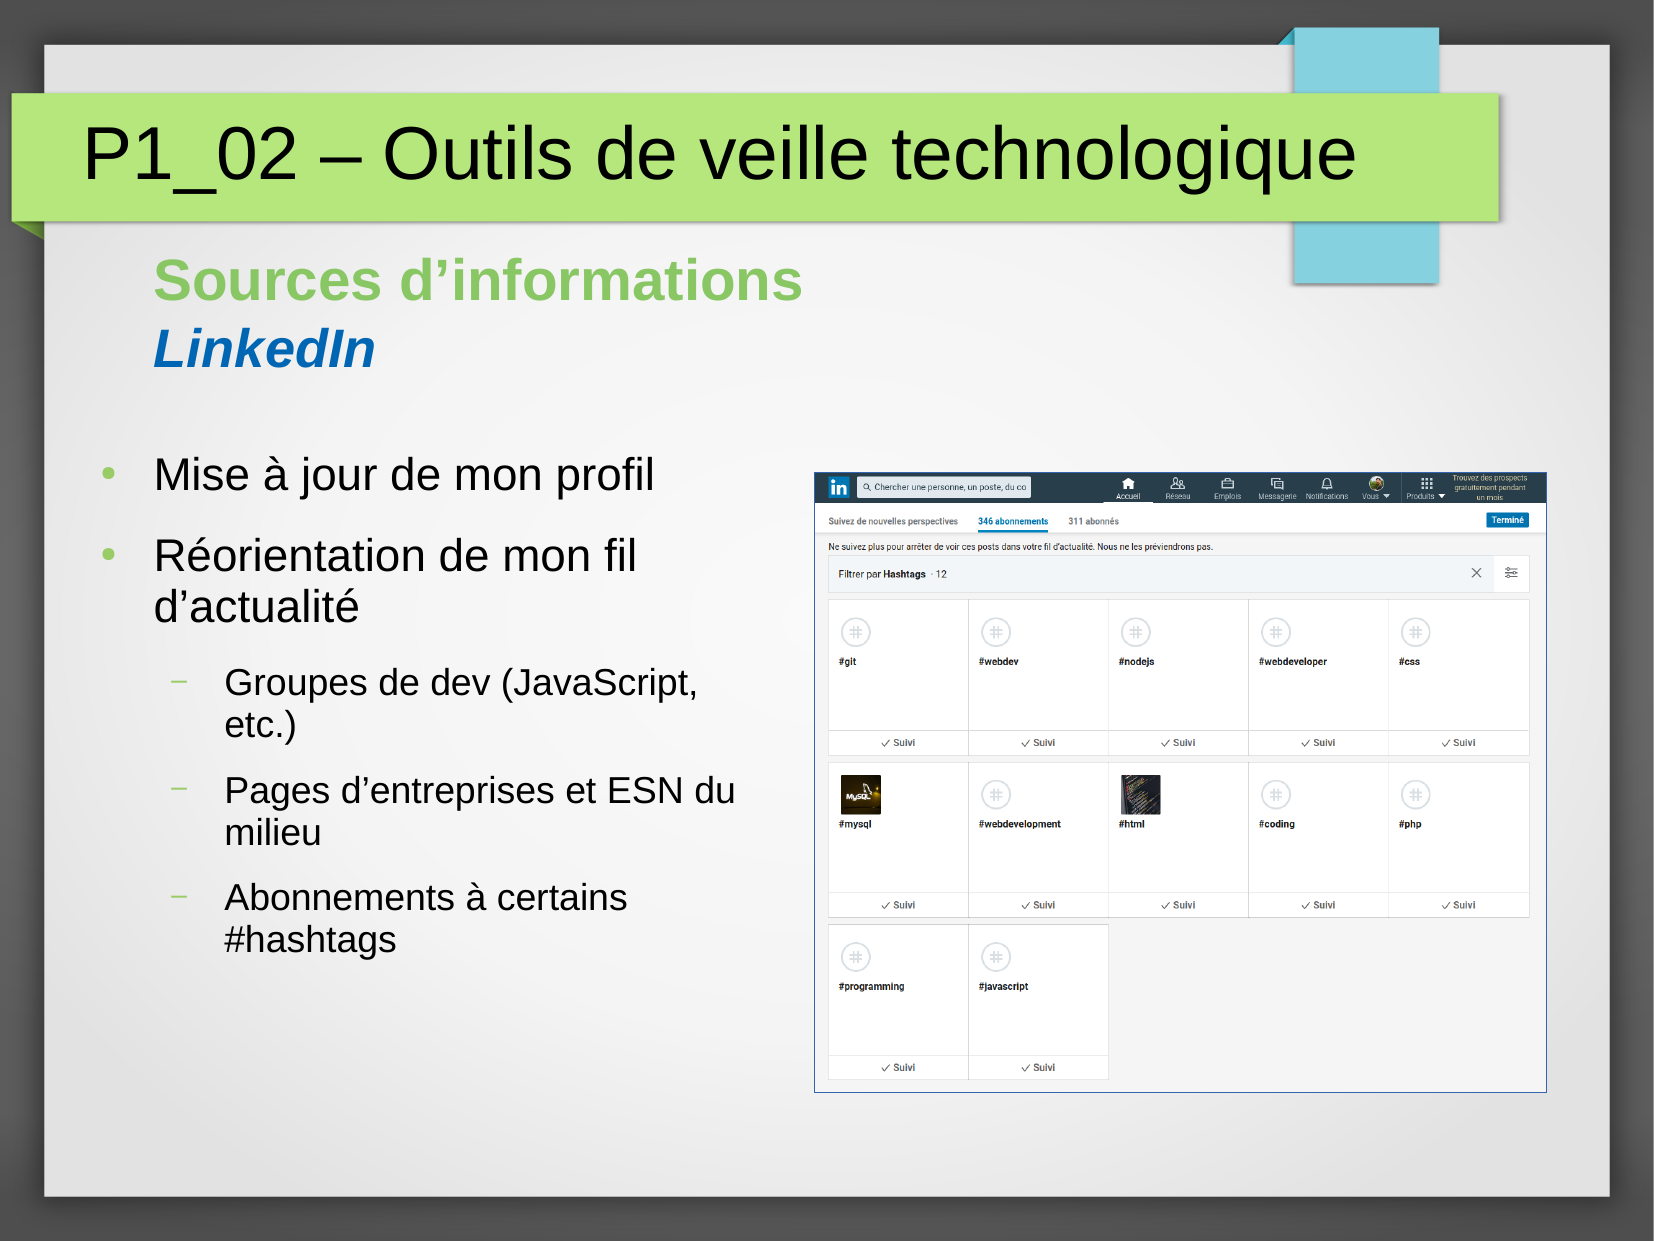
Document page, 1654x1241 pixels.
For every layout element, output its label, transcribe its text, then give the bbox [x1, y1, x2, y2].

list Mise à jour de mon profil Réorientation de mon fil d’actualité Groupes de dev (JavaScript, etc.) Pages d’entreprises et ESN du milieu Abonnements à certains #hashtags [82, 448, 768, 1099]
title P1_02 – Outils de veille technologique [82, 69, 1501, 238]
picture [0, 0, 1654, 1241]
list LinkedIn [82, 318, 1571, 414]
list Sources d’informations [82, 248, 1571, 318]
